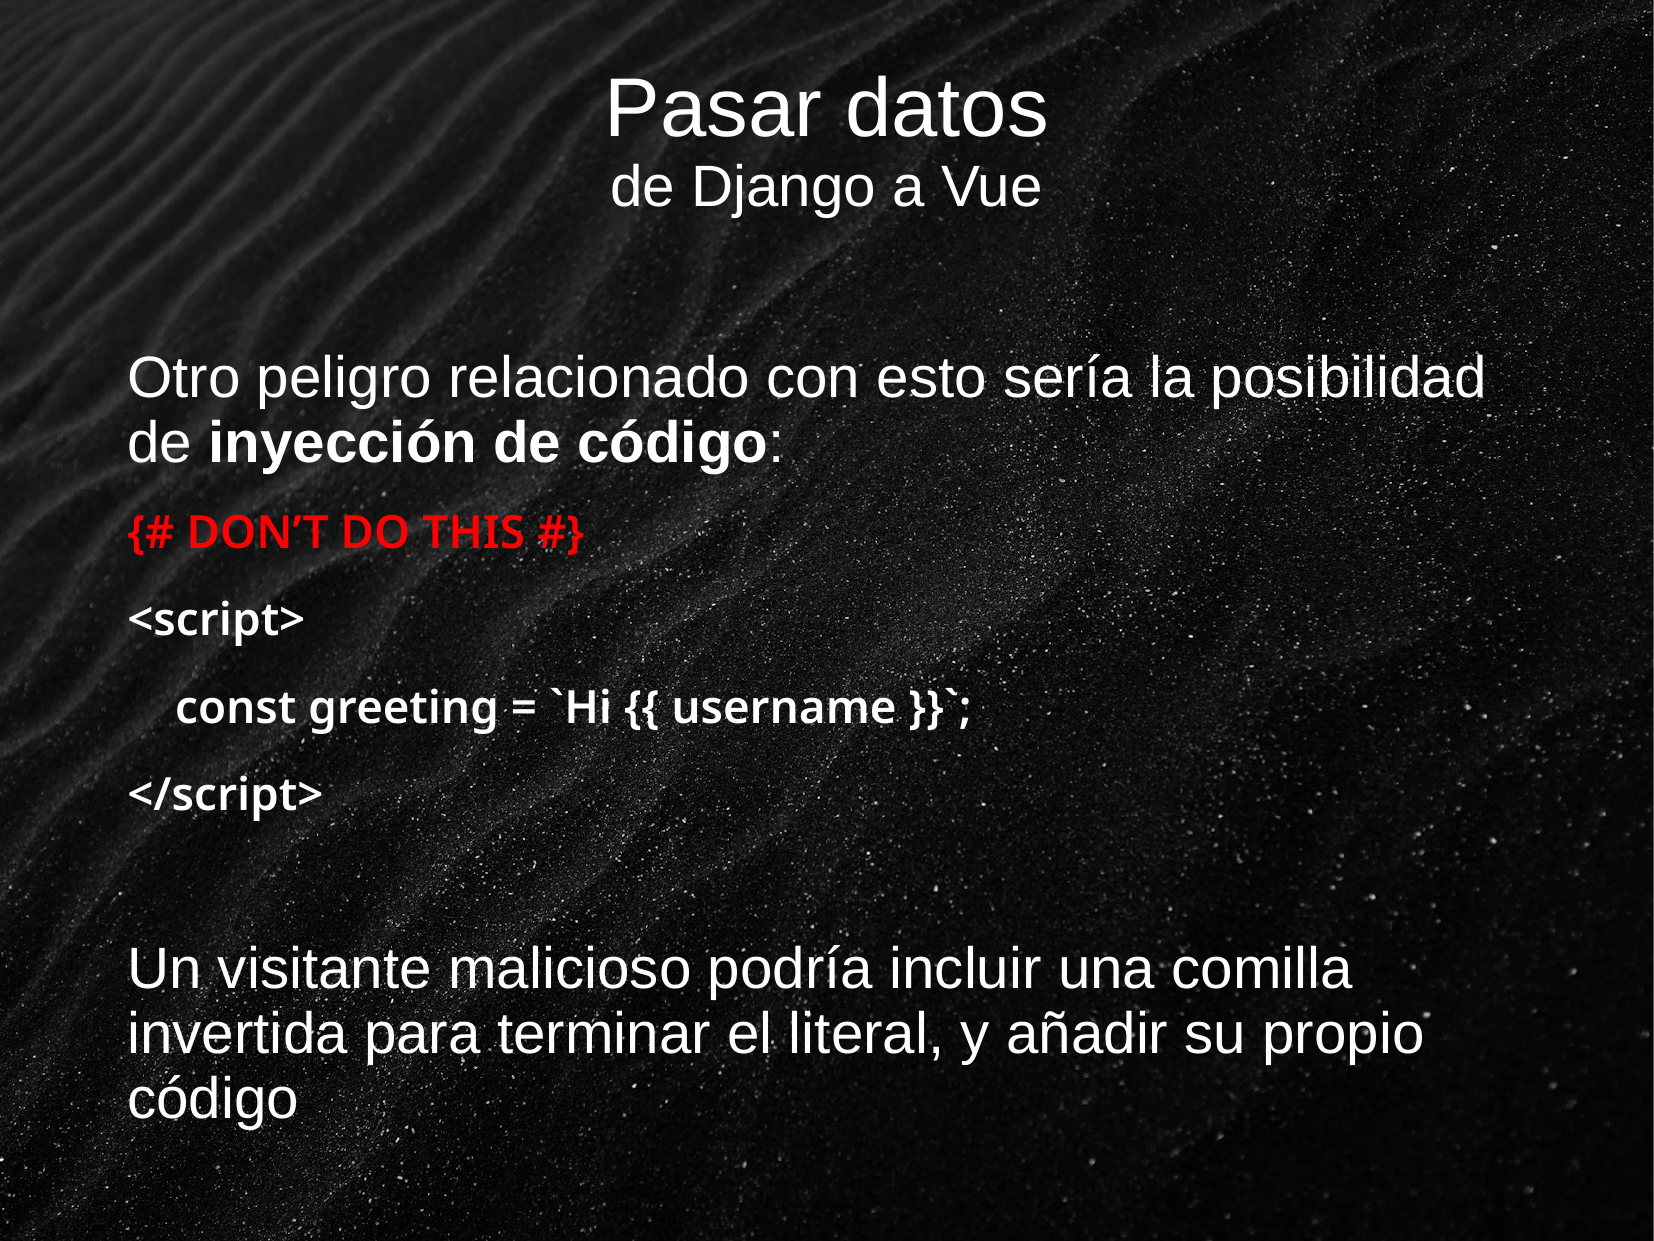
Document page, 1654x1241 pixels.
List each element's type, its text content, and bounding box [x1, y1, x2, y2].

text_box Otro peligro relacionado con esto sería la posibilidad de inyección de código: {# DON’T DO THIS #} <script> const greeting = `Hi {{ username }}`; </script> Un visitante malicioso podría incluir una comilla invertida para terminar el literal, y añadir su propio código [112, 337, 1538, 1126]
title Pasar datos de Django a Vue [82, 49, 1571, 257]
picture [0, 0, 1654, 1241]
